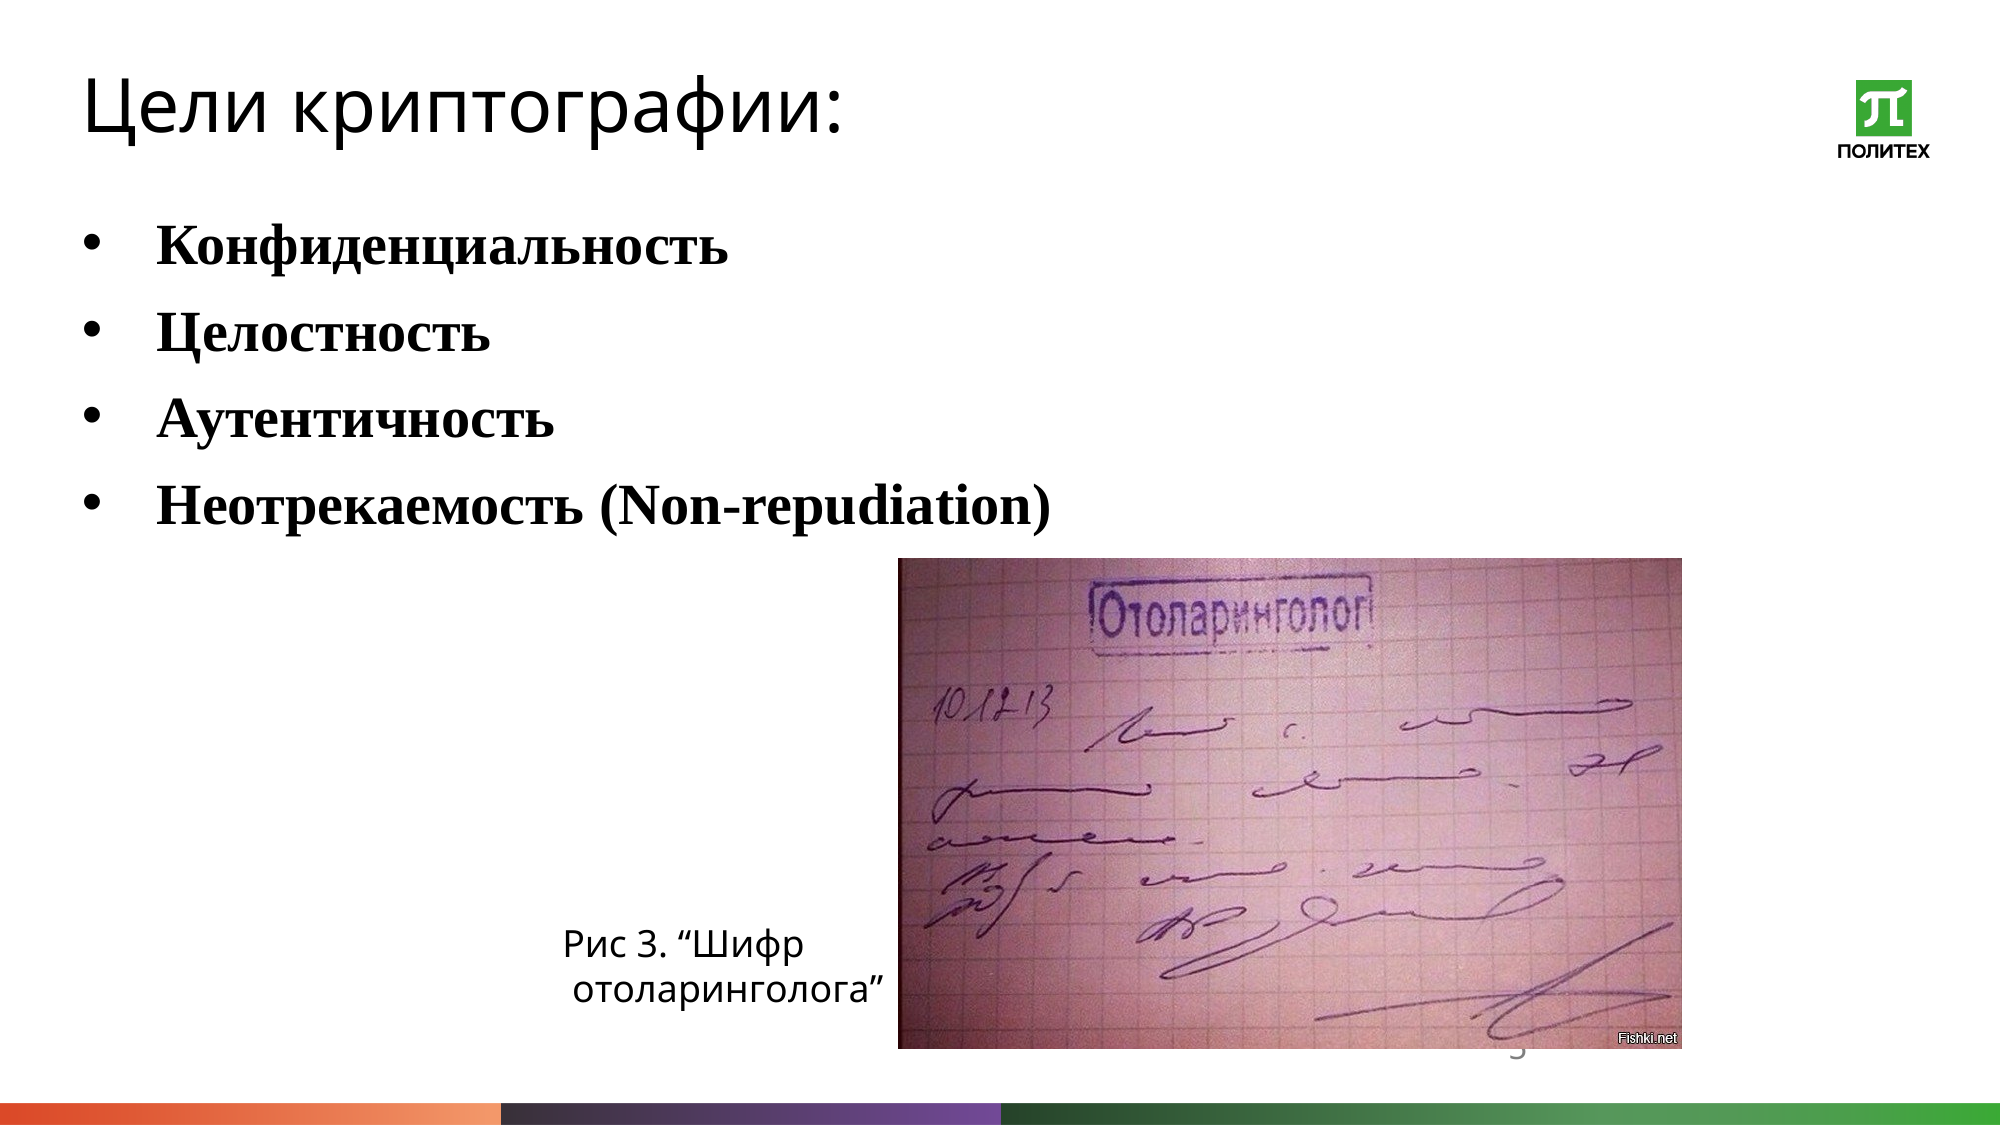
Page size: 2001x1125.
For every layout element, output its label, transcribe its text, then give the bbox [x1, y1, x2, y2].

text_box Рис 3. “Шифр отоларинголога” [547, 912, 899, 1019]
picture [898, 558, 1682, 1049]
text_box 5 [1493, 1018, 1944, 1079]
text_box Конфиденциальность Целостность Аутентичность Неотрекаемость (Non-repudiation) [66, 198, 1190, 548]
title Цели криптографии: [66, 60, 1612, 273]
